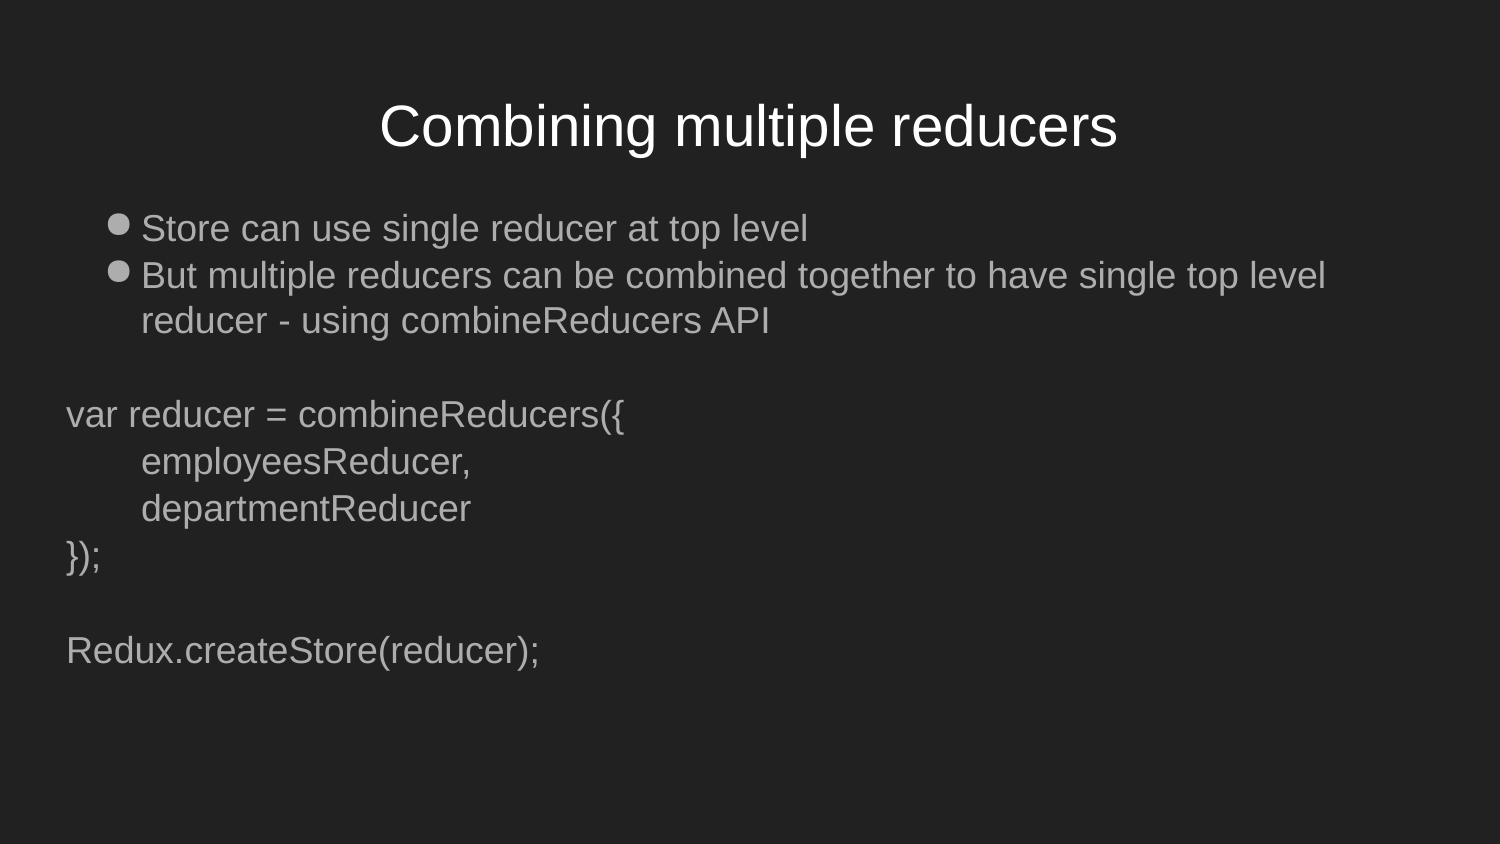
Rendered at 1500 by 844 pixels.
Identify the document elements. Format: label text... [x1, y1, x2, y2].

list Store can use single reducer at top level But multiple reducers can be combined together to have single top level reducer - using combineReducers API var reducer = combineReducers({ employeesReducer, departmentReducer }); Redux.createStore(reducer); [51, 189, 1449, 750]
title Combining multiple reducers [51, 72, 1449, 167]
